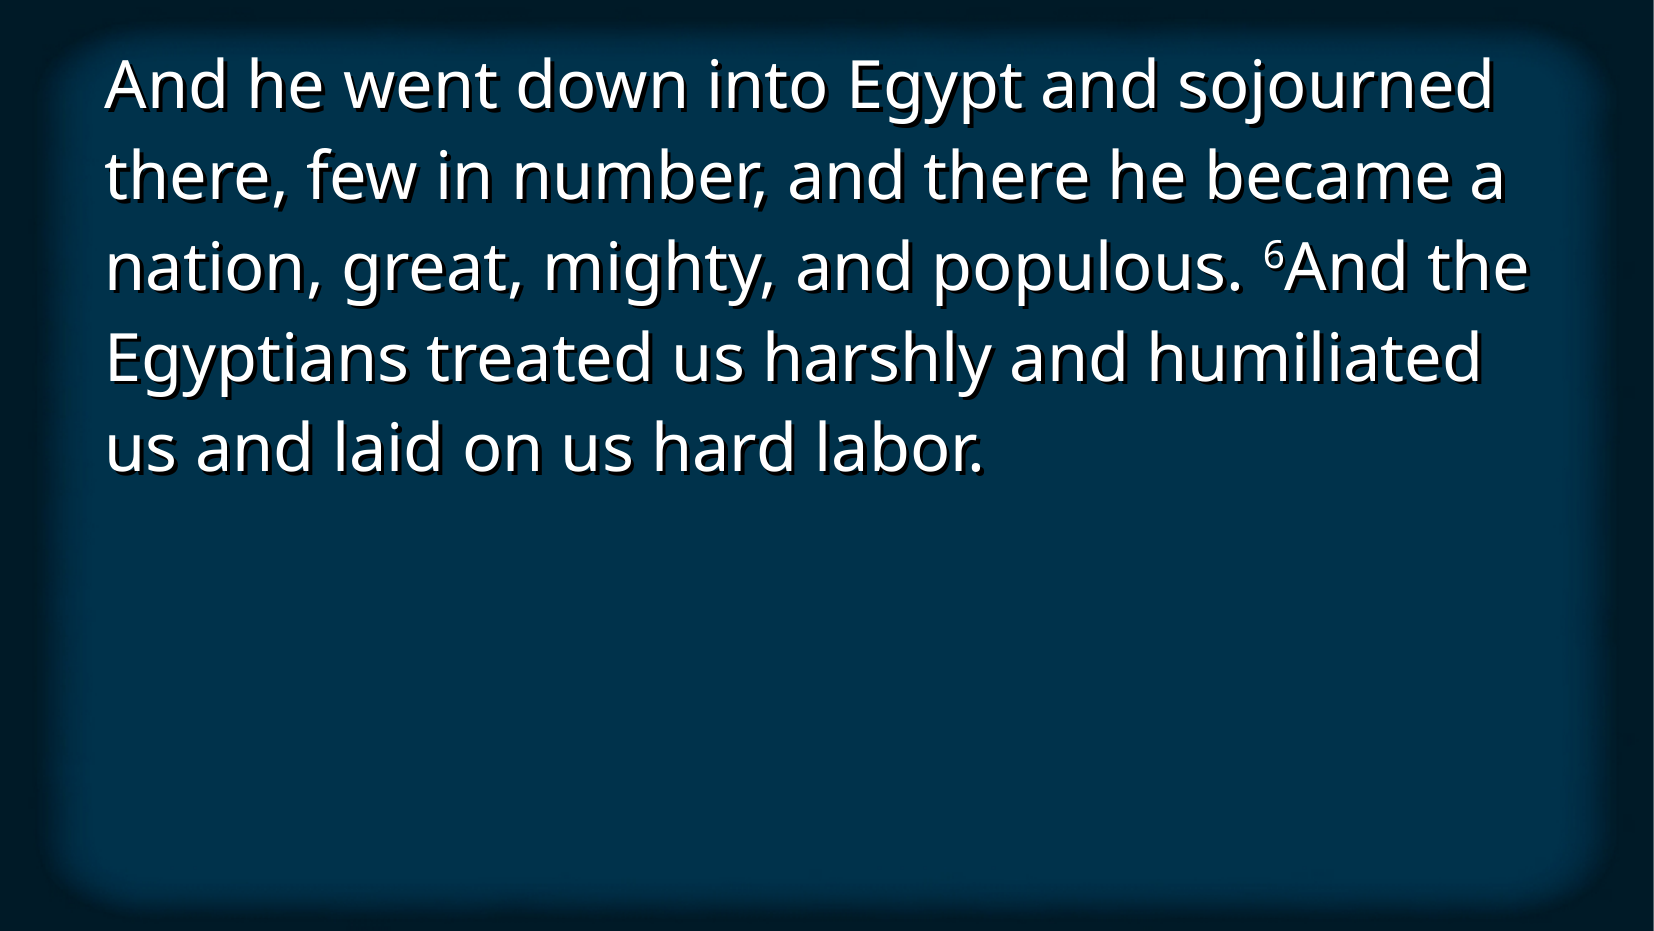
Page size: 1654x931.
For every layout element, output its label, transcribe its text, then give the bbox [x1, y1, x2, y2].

text_box And he went down into Egypt and sojourned there, few in number, and there he became a nation, great, mighty, and populous. 6And the Egyptians treated us harshly and humiliated us and laid on us hard labor. [90, 30, 1576, 496]
picture [0, 0, 1654, 931]
